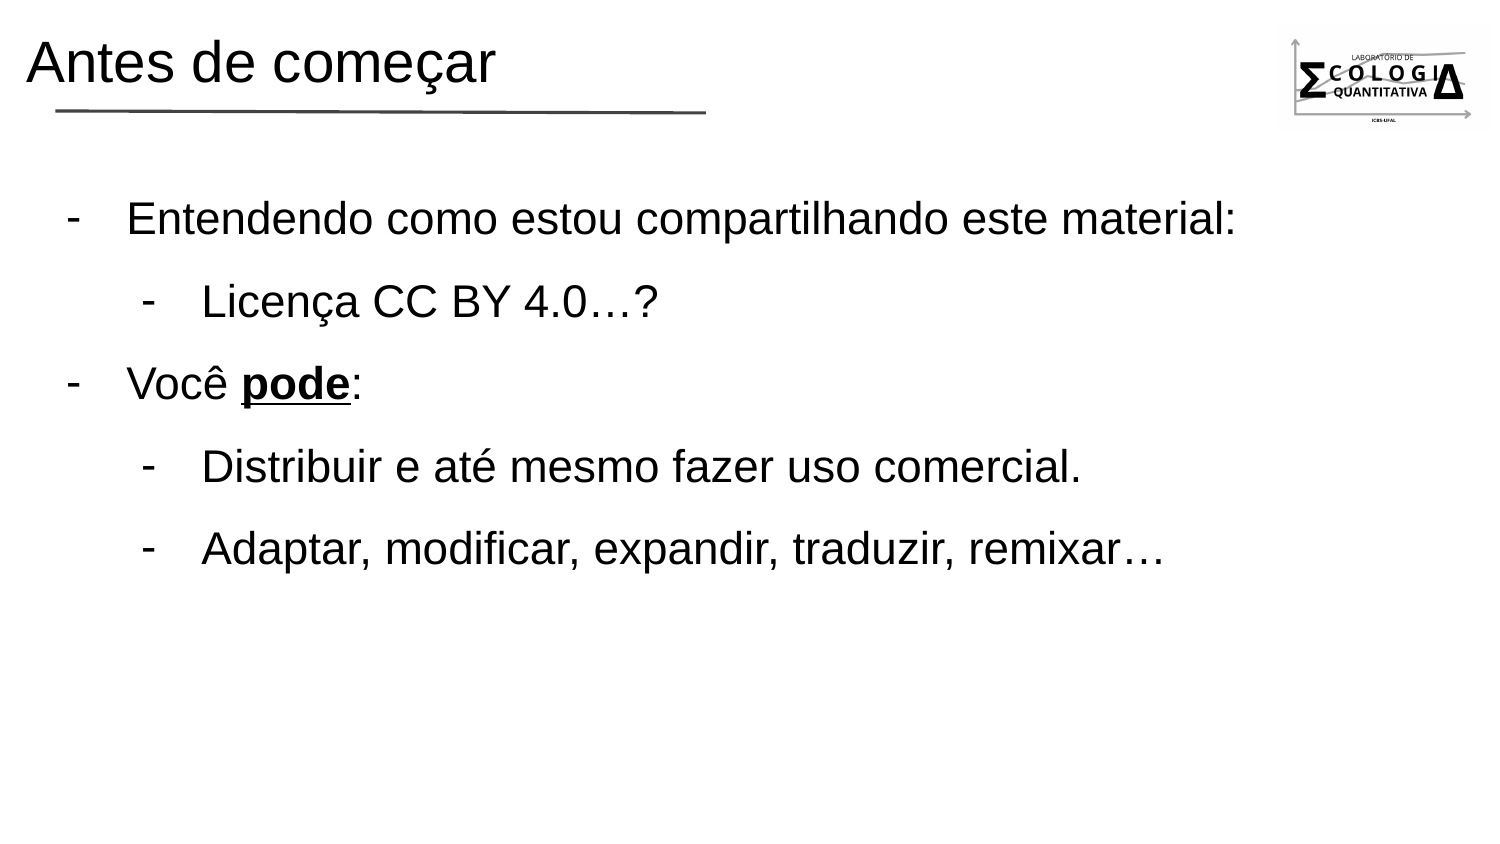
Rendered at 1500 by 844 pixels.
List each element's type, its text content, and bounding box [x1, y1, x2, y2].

picture [1275, 23, 1490, 131]
text_box Entendendo como estou compartilhando este material: Licença CC BY 4.0…? Você pode: Distribuir e até mesmo fazer uso comercial. Adaptar, modificar, expandir, traduzir, remixar… [36, 146, 1412, 566]
text_box Antes de começar [11, 9, 1210, 117]
